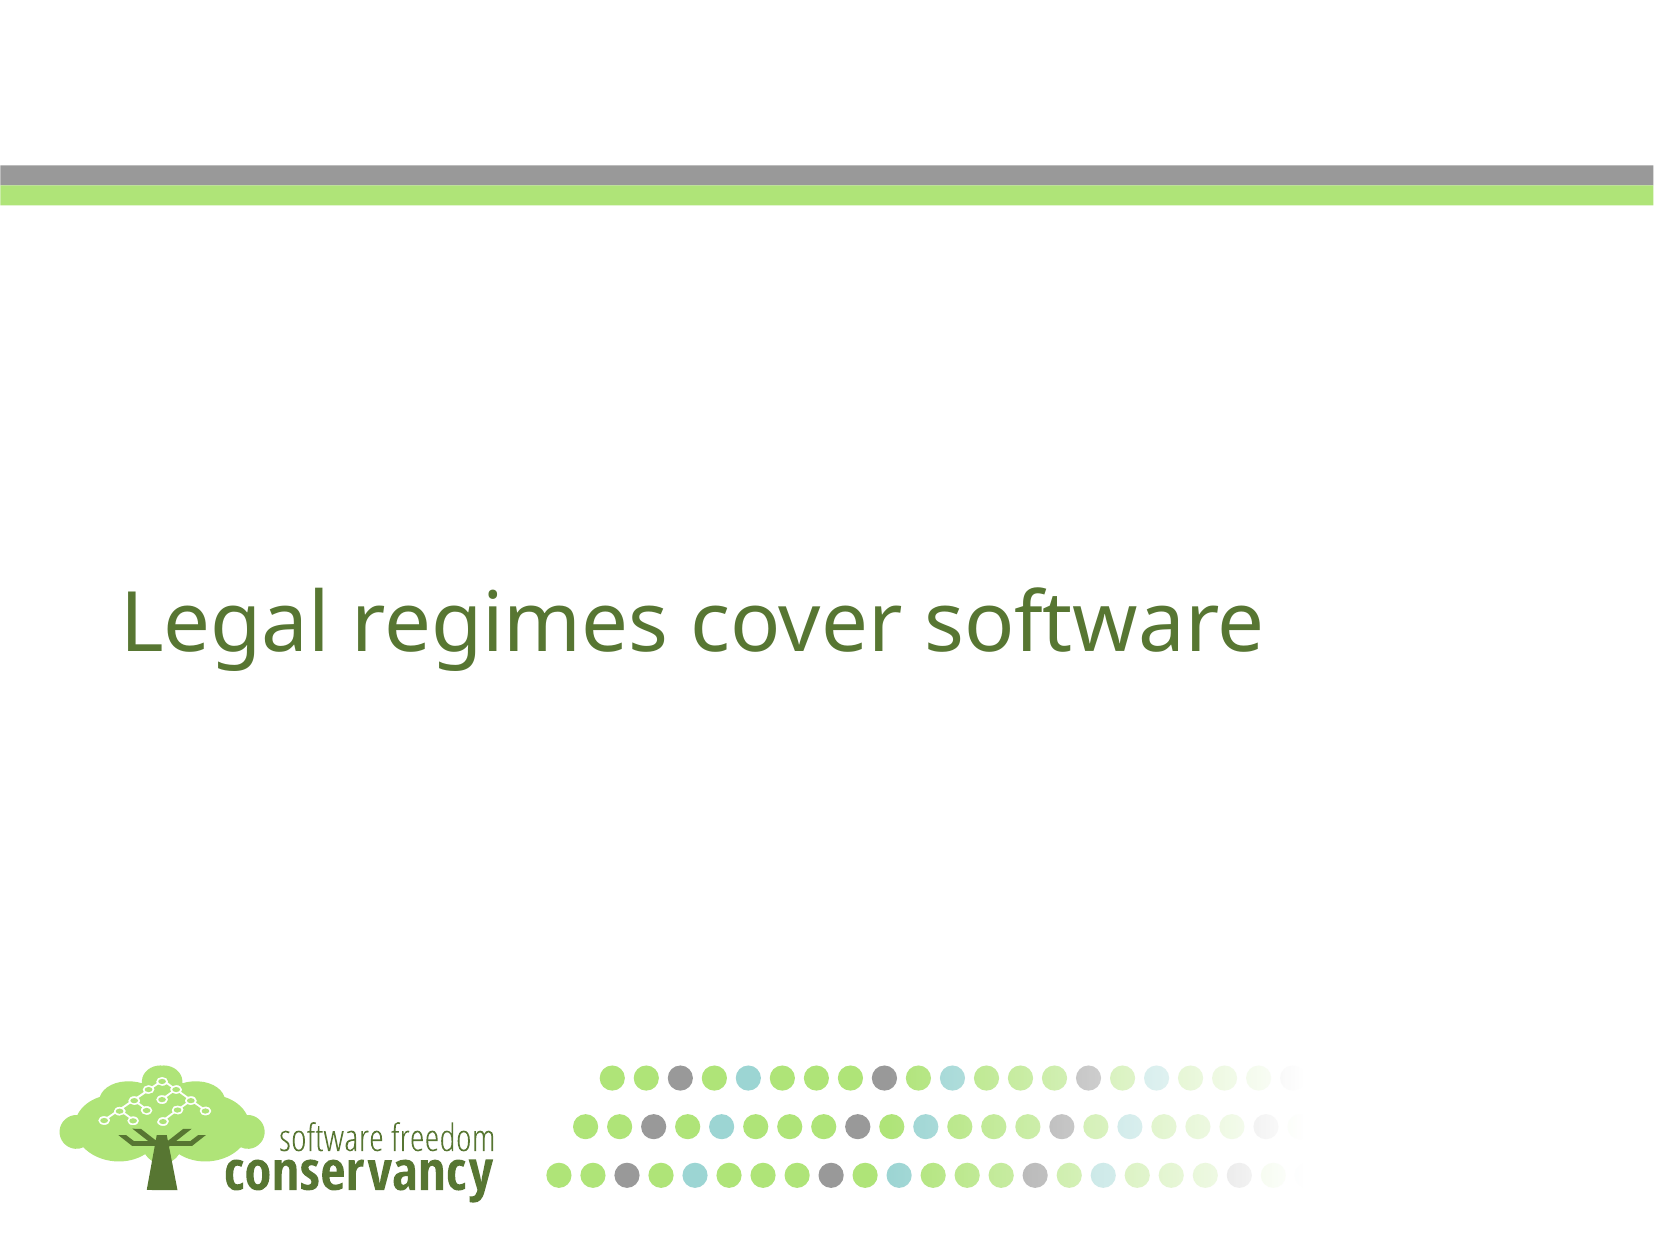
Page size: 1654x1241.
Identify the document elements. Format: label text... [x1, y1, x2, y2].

title Legal regimes cover software [120, 515, 1576, 723]
